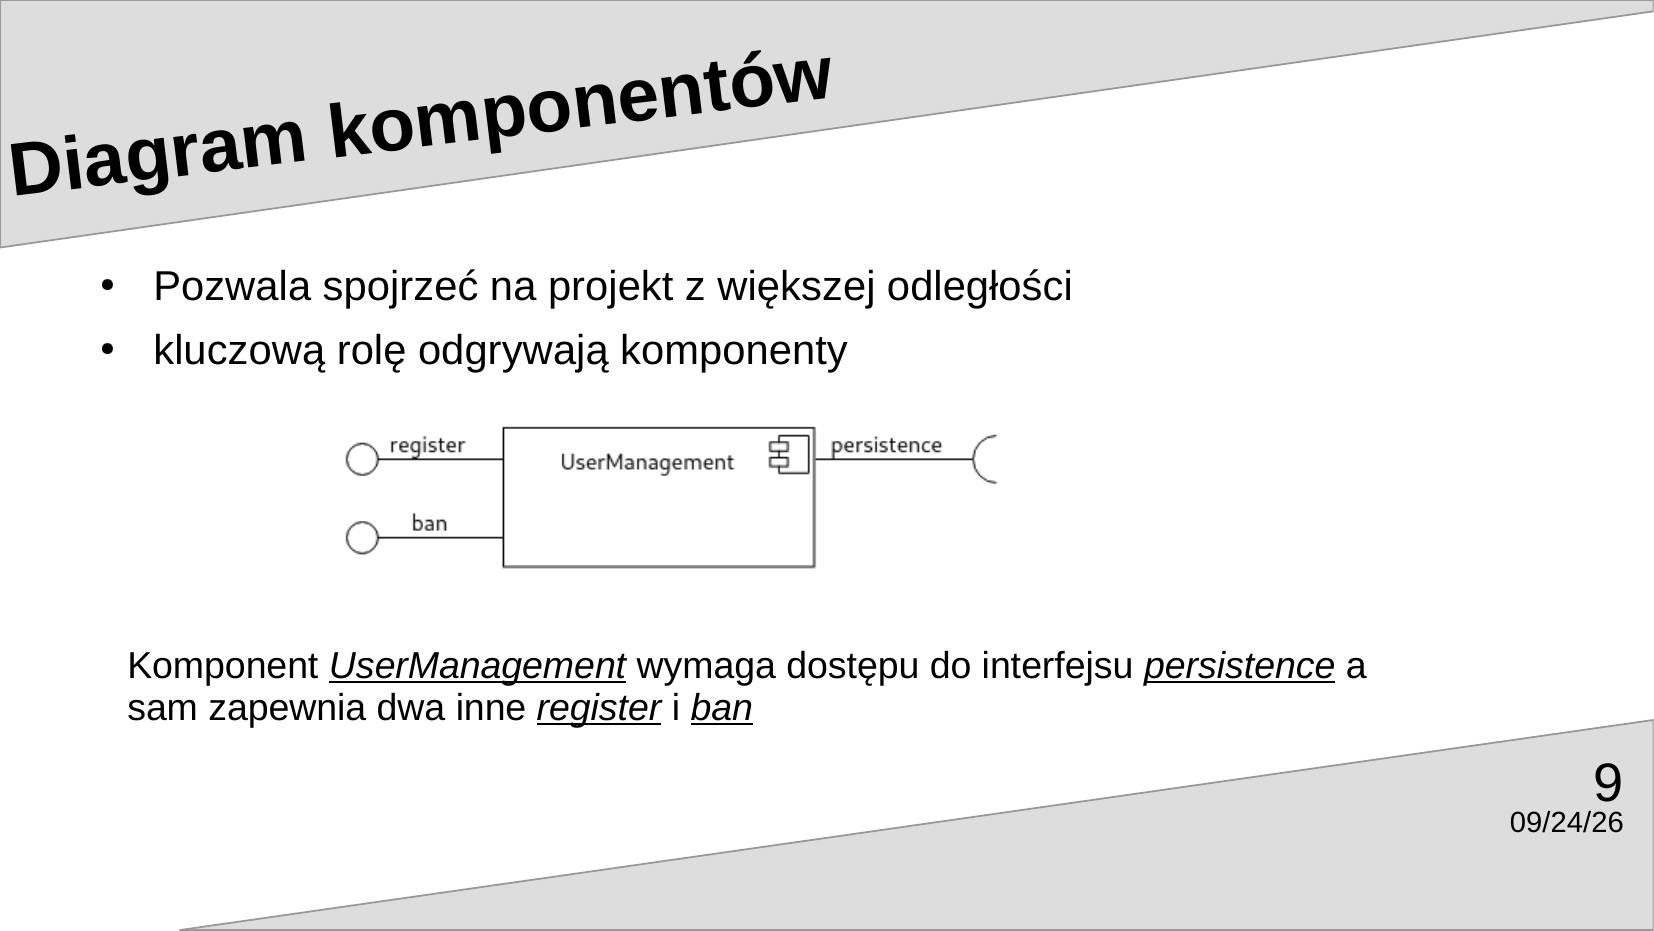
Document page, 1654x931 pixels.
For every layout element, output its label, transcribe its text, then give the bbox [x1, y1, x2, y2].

text_box Komponent UserManagement wymaga dostępu do interfejsu persistence a sam zapewnia dwa inne register i ban [112, 637, 1426, 740]
title Diagram komponentów [0, 0, 1485, 249]
picture [315, 396, 1051, 601]
list Pozwala spojrzeć na projekt z większej odległości kluczową rolę odgrywają komponenty [82, 262, 1538, 389]
